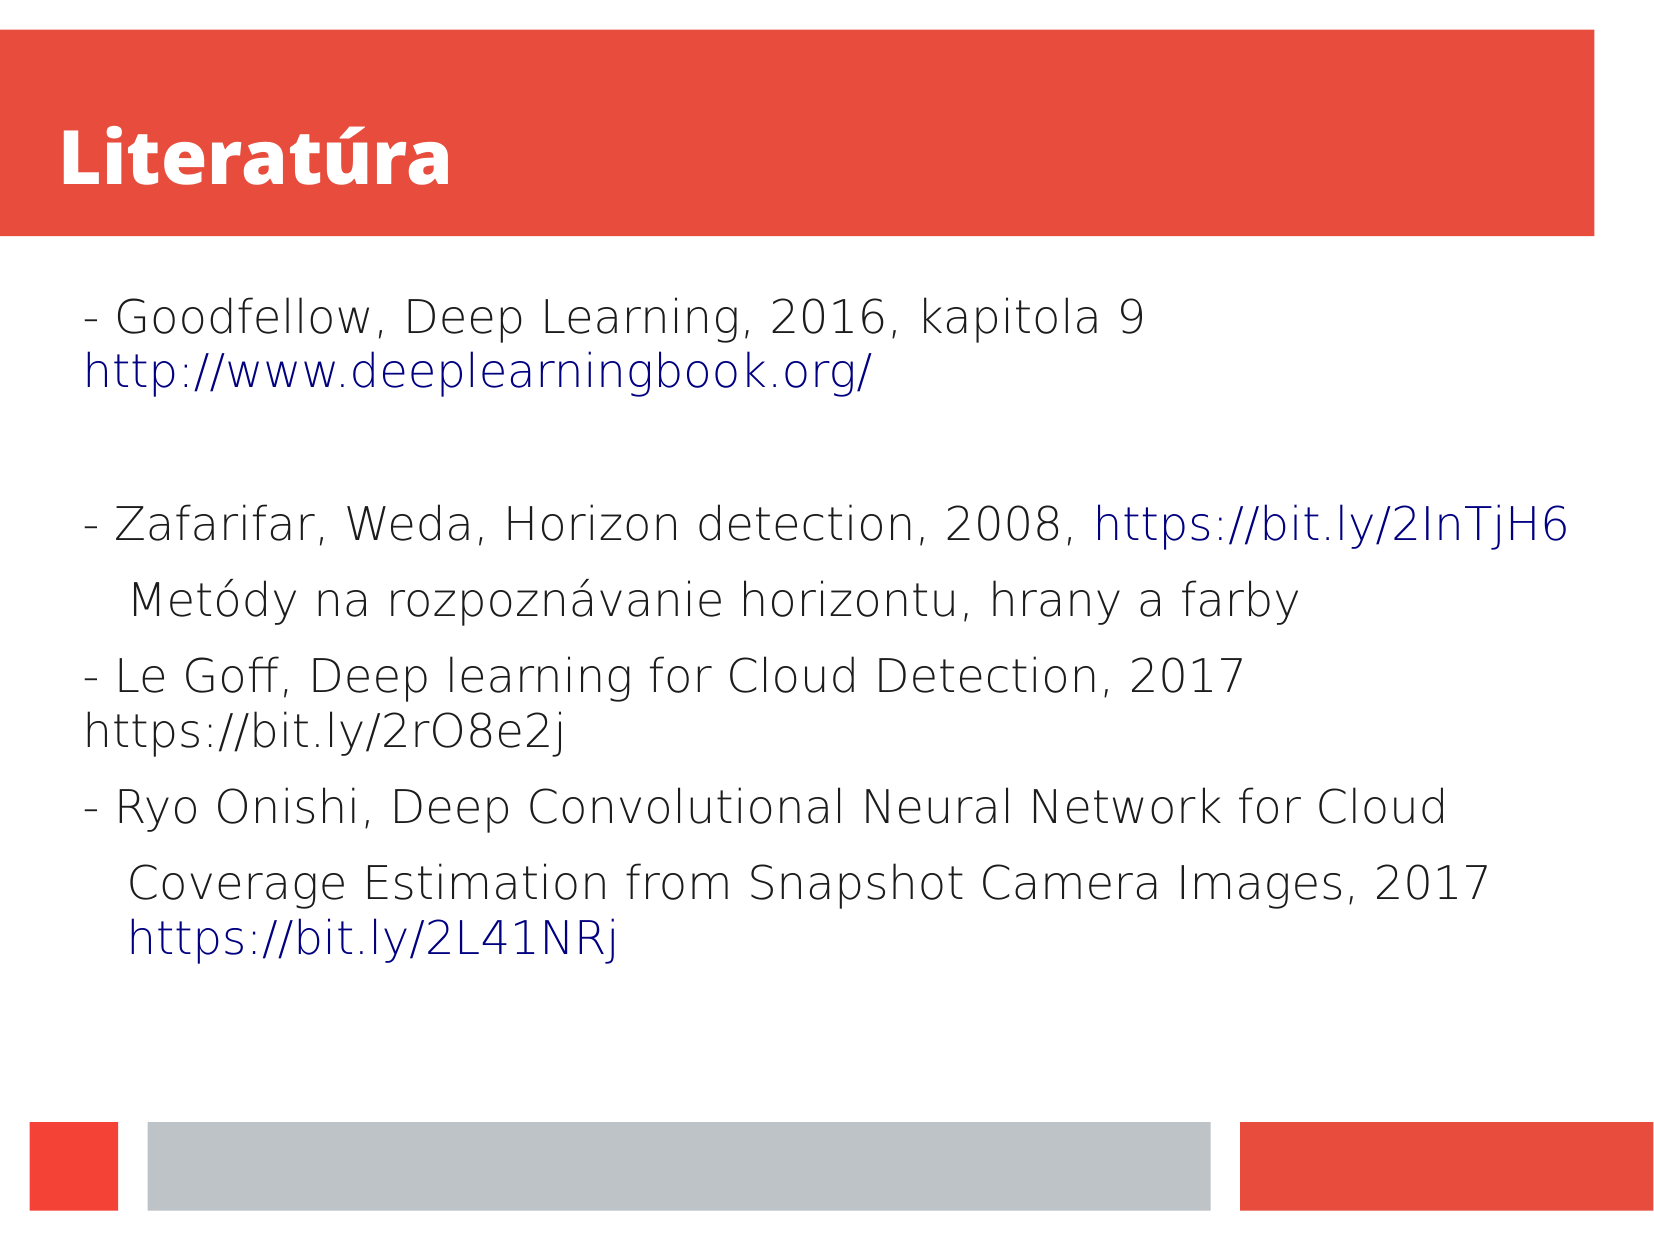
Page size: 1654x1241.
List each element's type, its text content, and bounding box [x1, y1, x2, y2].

list - Goodfellow, Deep Learning, 2016, kapitola 9 http://www.deeplearningbook.org/ - Zafarifar, Weda, Horizon detection, 2008, https://bit.ly/2InTjH6 Metódy na rozpoznávanie horizontu, hrany a farby - Le Goff, Deep learning for Cloud Detection, 2017 https://bit.ly/2rO8e2j - Ryo Onishi, Deep Convolutional Neural Network for Cloud Coverage Estimation from Snapshot Camera Images, 2017 https://bit.ly/2L41NRj [82, 290, 1571, 1010]
title Literatúra [59, 59, 1595, 207]
